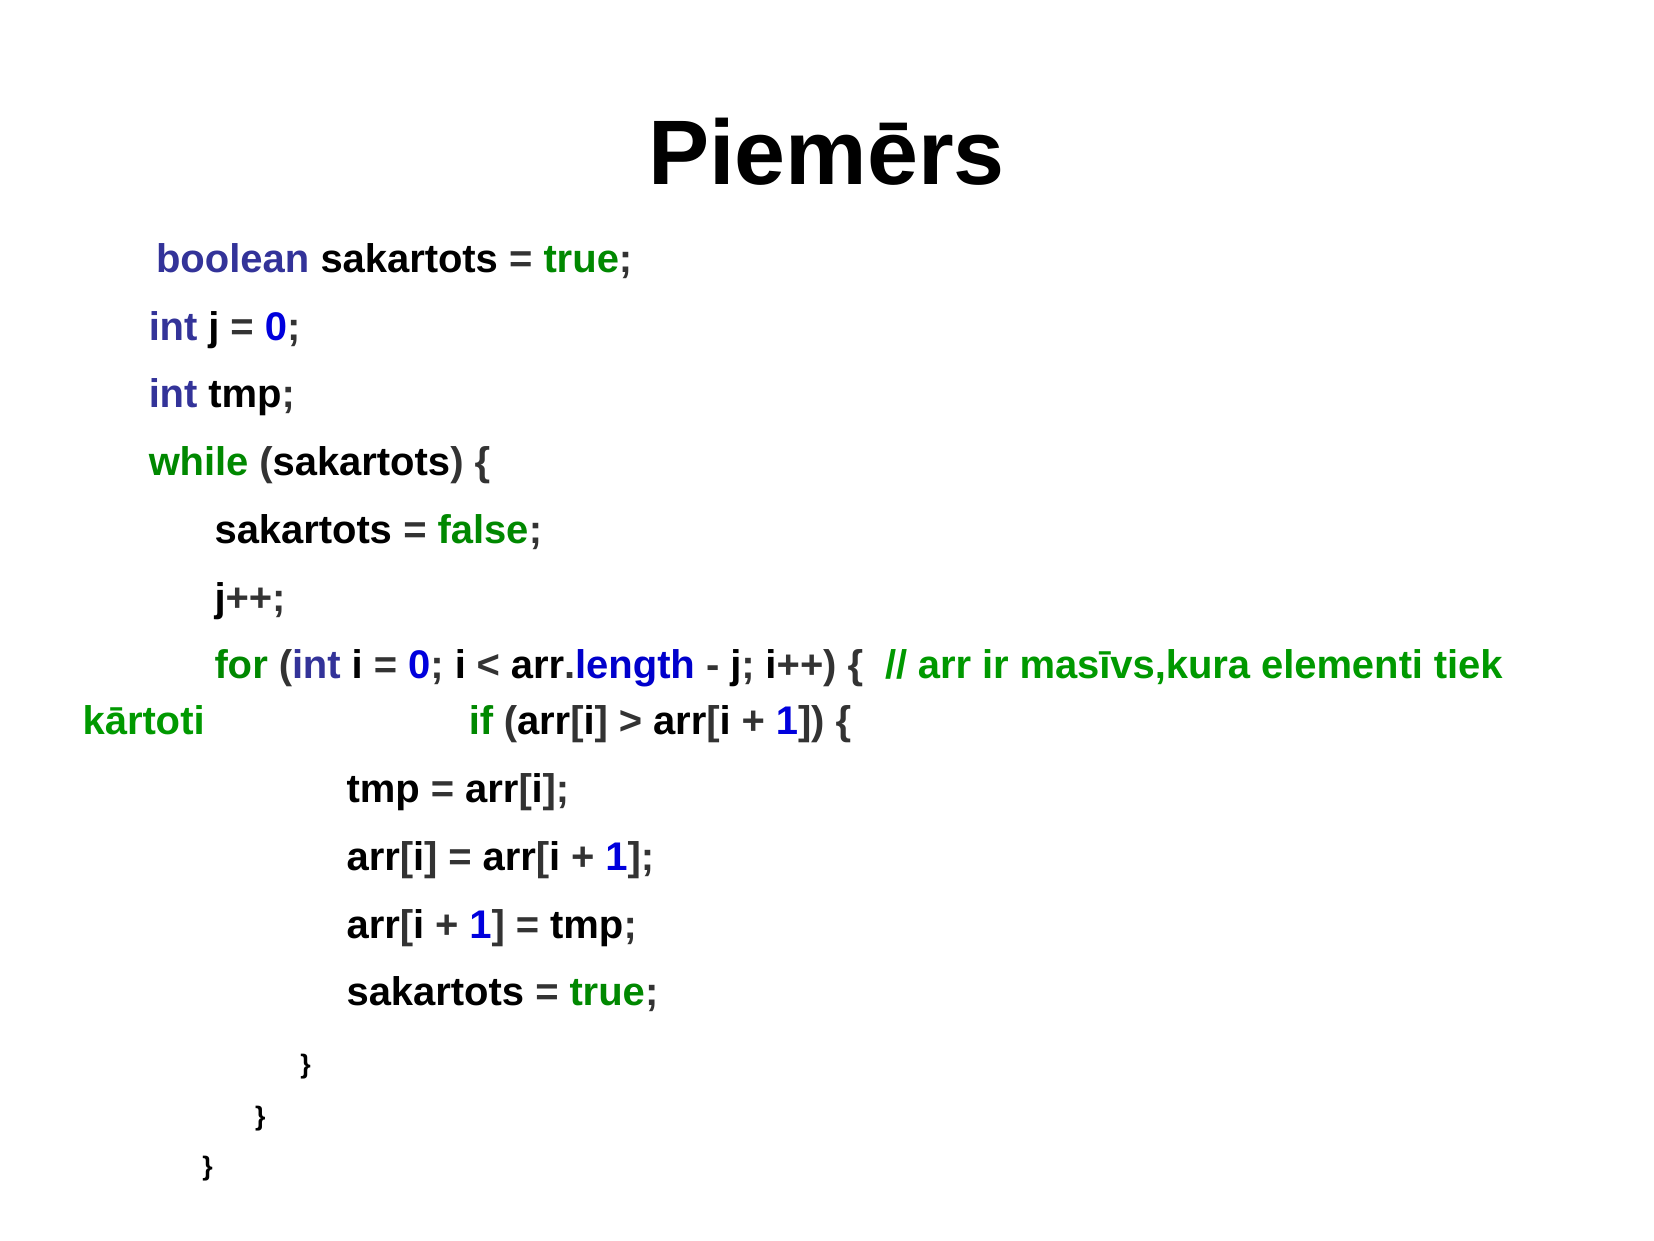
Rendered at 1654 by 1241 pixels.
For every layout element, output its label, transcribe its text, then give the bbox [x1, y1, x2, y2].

list boolean sakartots = true; int j = 0; int tmp; while (sakartots) { sakartots = false; j++; for (int i = 0; i < arr.length - j; i++) { // arr ir masīvs,kura elementi tiek kārtoti if (arr[i] > arr[i + 1]) { tmp = arr[i]; arr[i] = arr[i + 1]; arr[i + 1] = tmp; sakartots = true; } } } [82, 236, 1619, 1182]
title Piemērs [82, 49, 1571, 236]
